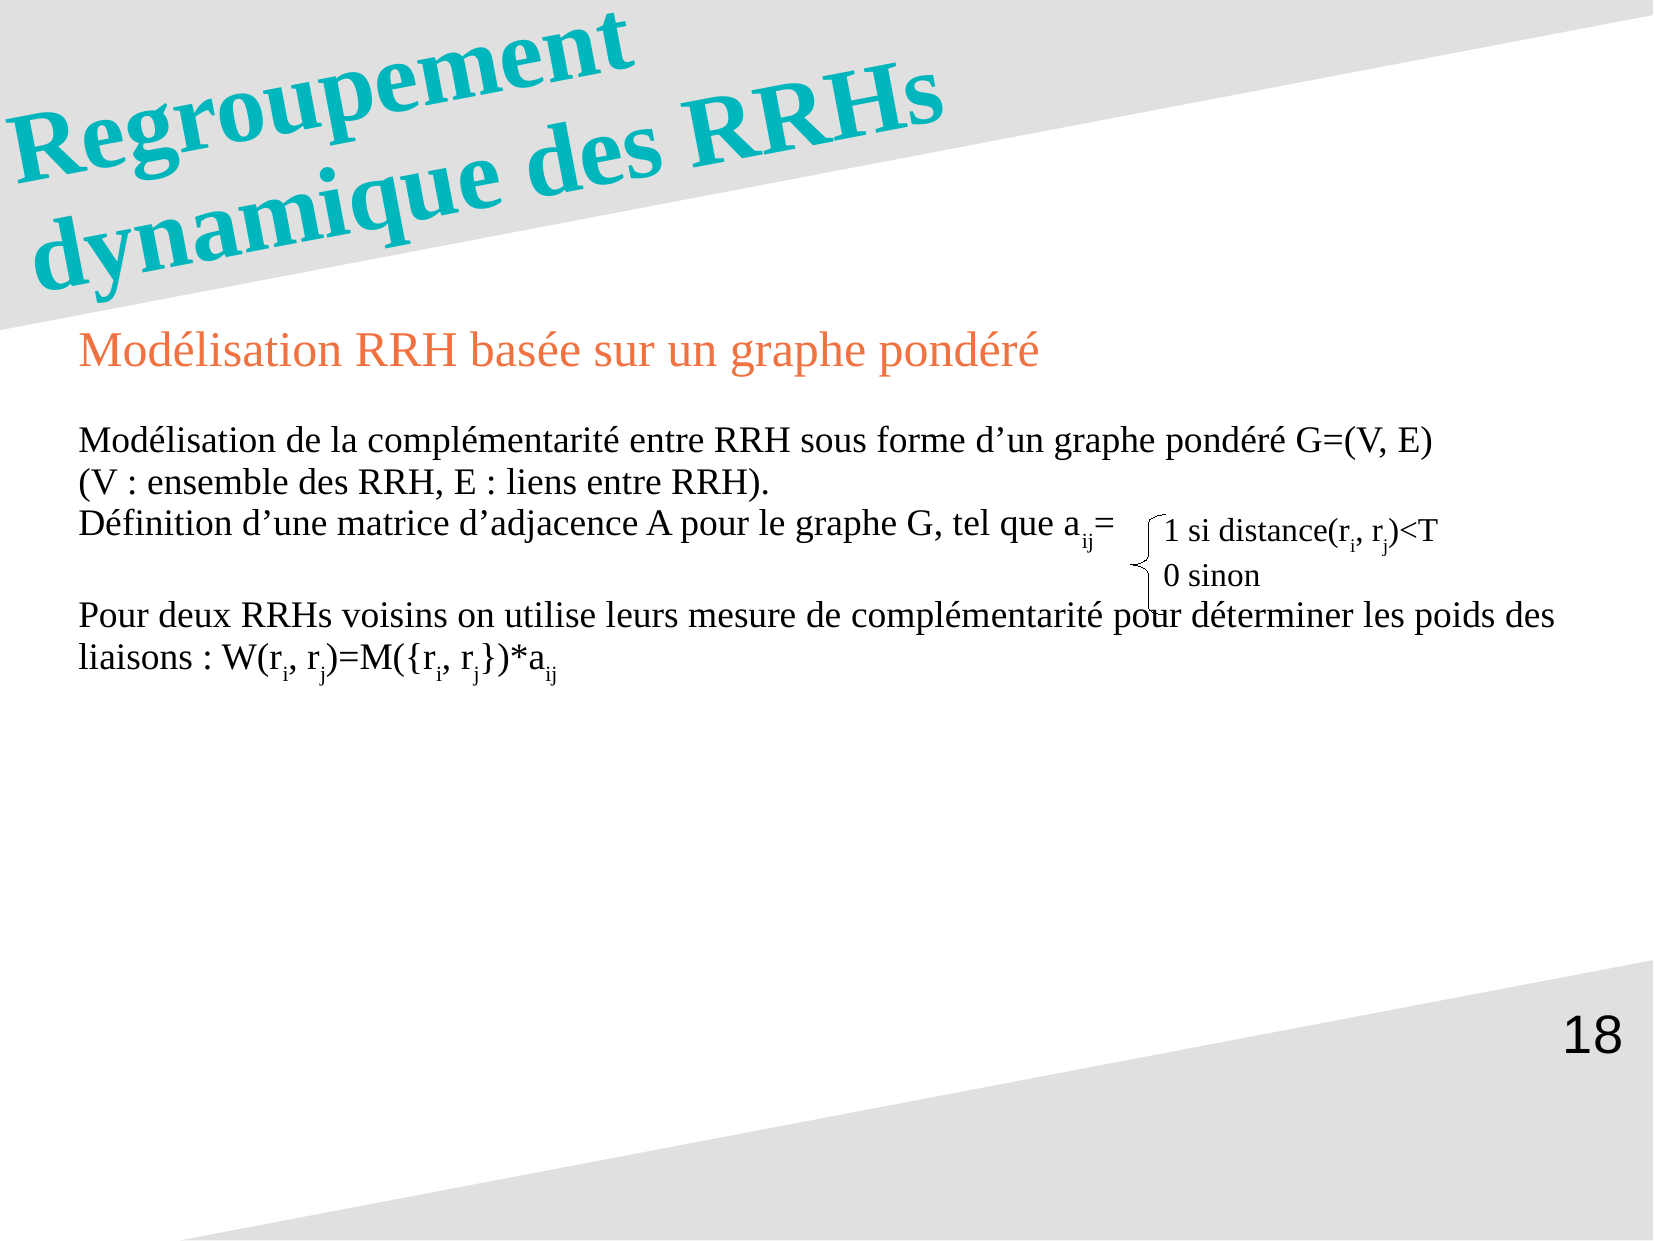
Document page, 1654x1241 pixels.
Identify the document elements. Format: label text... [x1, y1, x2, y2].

title Regroupement dynamique des RRHs [0, 0, 1523, 424]
text_box Modélisation RRH basée sur un graphe pondéré Modélisation de la complémentarité entre RRH sous forme d’un graphe pondéré G=(V, E) (V : ensemble des RRH, E : liens entre RRH). Définition d’une matrice d’adjacence A pour le graphe G, tel que aij= Pour deux RRHs voisins on utilise leurs mesure de complémentarité pour déterminer les poids des liaisons : W(ri, rj)=M({ri, rj})*aij [63, 315, 1623, 871]
text_box 1 si distance(ri, rj)<T 0 sinon [1148, 504, 1492, 616]
